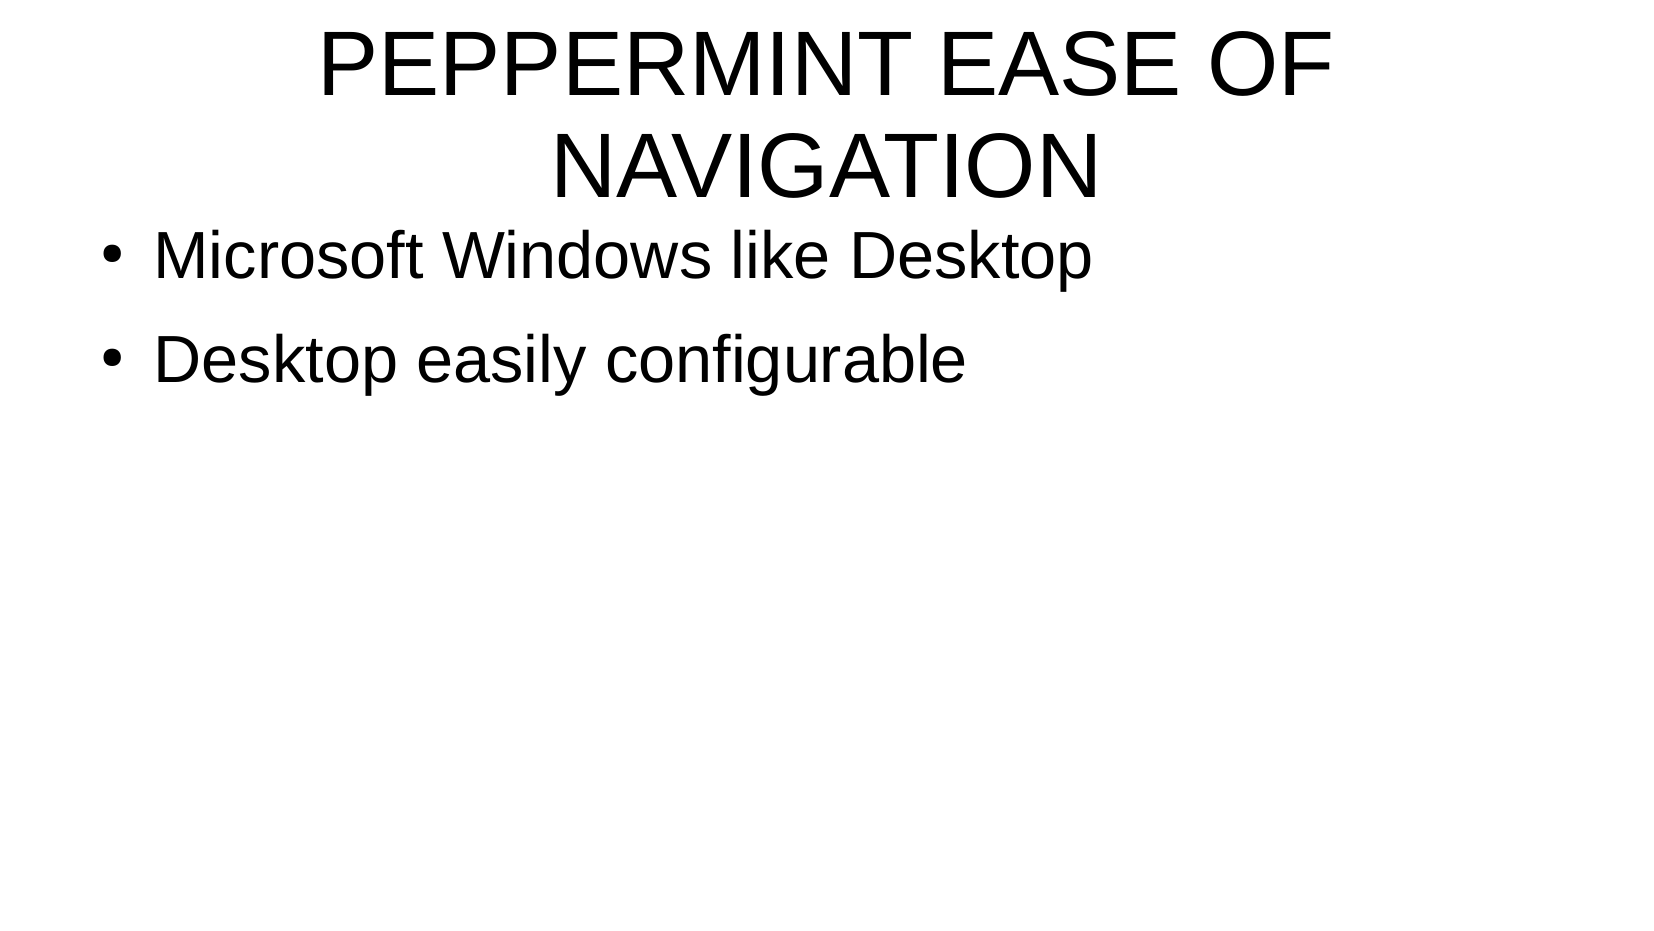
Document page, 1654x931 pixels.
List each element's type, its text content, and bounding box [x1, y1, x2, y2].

list Microsoft Windows like Desktop Desktop easily configurable [82, 217, 1571, 758]
title PEPPERMINT EASE OF NAVIGATION [82, 12, 1571, 217]
